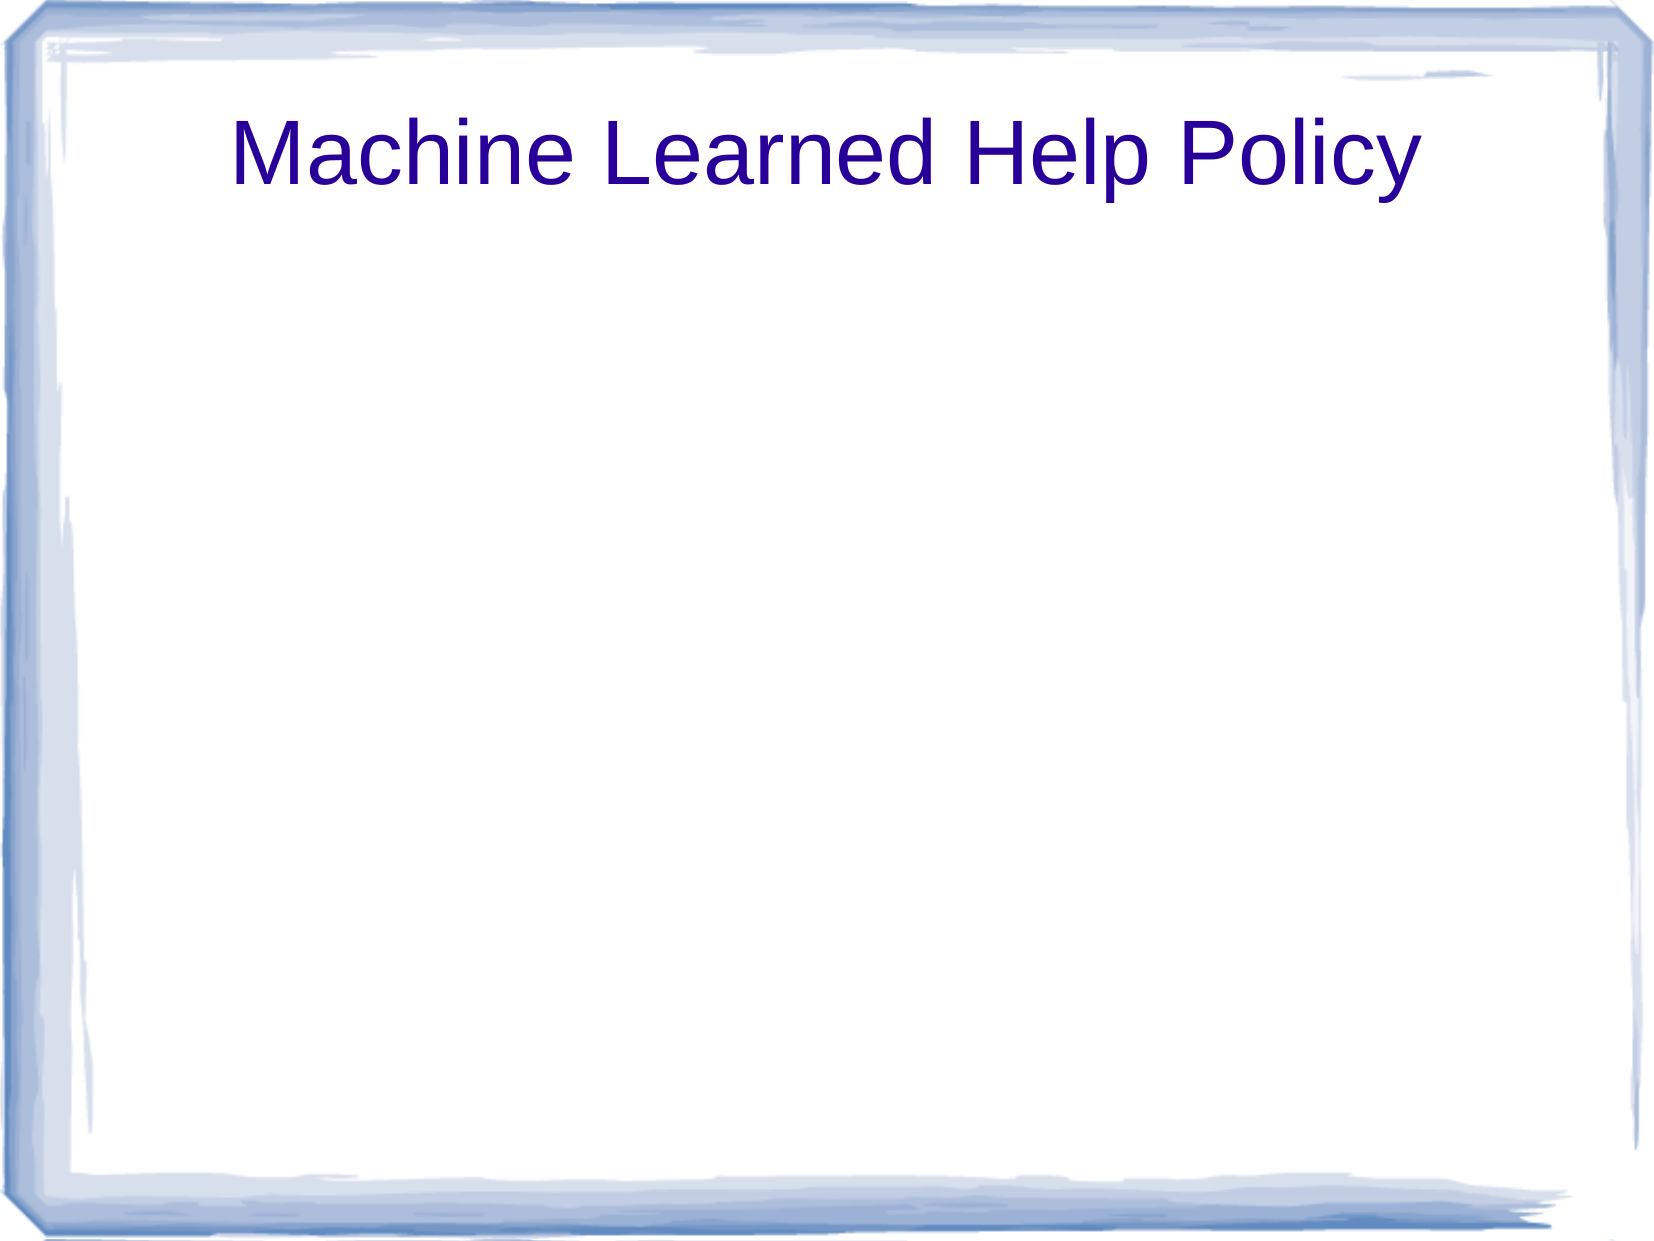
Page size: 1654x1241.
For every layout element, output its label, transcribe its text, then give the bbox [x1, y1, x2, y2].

picture [0, 0, 1654, 1241]
title Machine Learned Help Policy [82, 56, 1571, 250]
